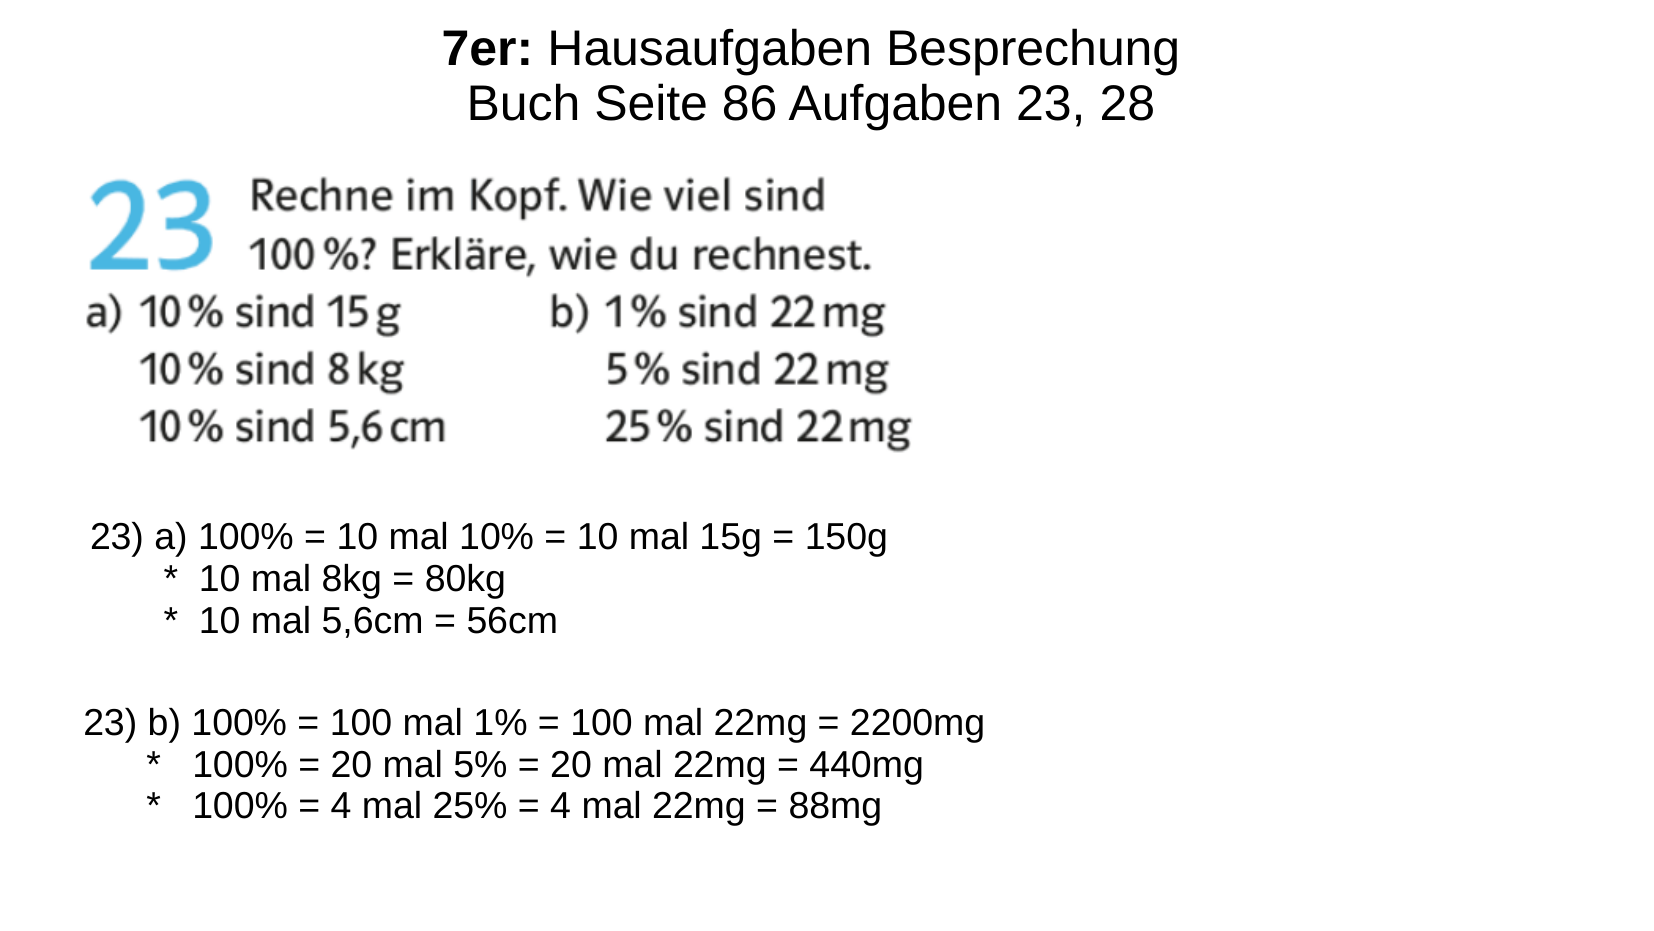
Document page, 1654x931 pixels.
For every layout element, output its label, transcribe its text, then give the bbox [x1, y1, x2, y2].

text_box 23) b) 100% = 100 mal 1% = 100 mal 22mg = 2200mg * 100% = 20 mal 5% = 20 mal 22mg = 440mg * 100% = 4 mal 25% = 4 mal 22mg = 88mg [68, 693, 1103, 835]
picture [57, 150, 941, 470]
text_box 7er: Hausaufgaben Besprechung Buch Seite 86 Aufgaben 23, 28 [67, 19, 1556, 560]
text_box 23) a) 100% = 10 mal 10% = 10 mal 15g = 150g * 10 mal 8kg = 80kg * 10 mal 5,6cm = 56cm [75, 508, 1110, 649]
